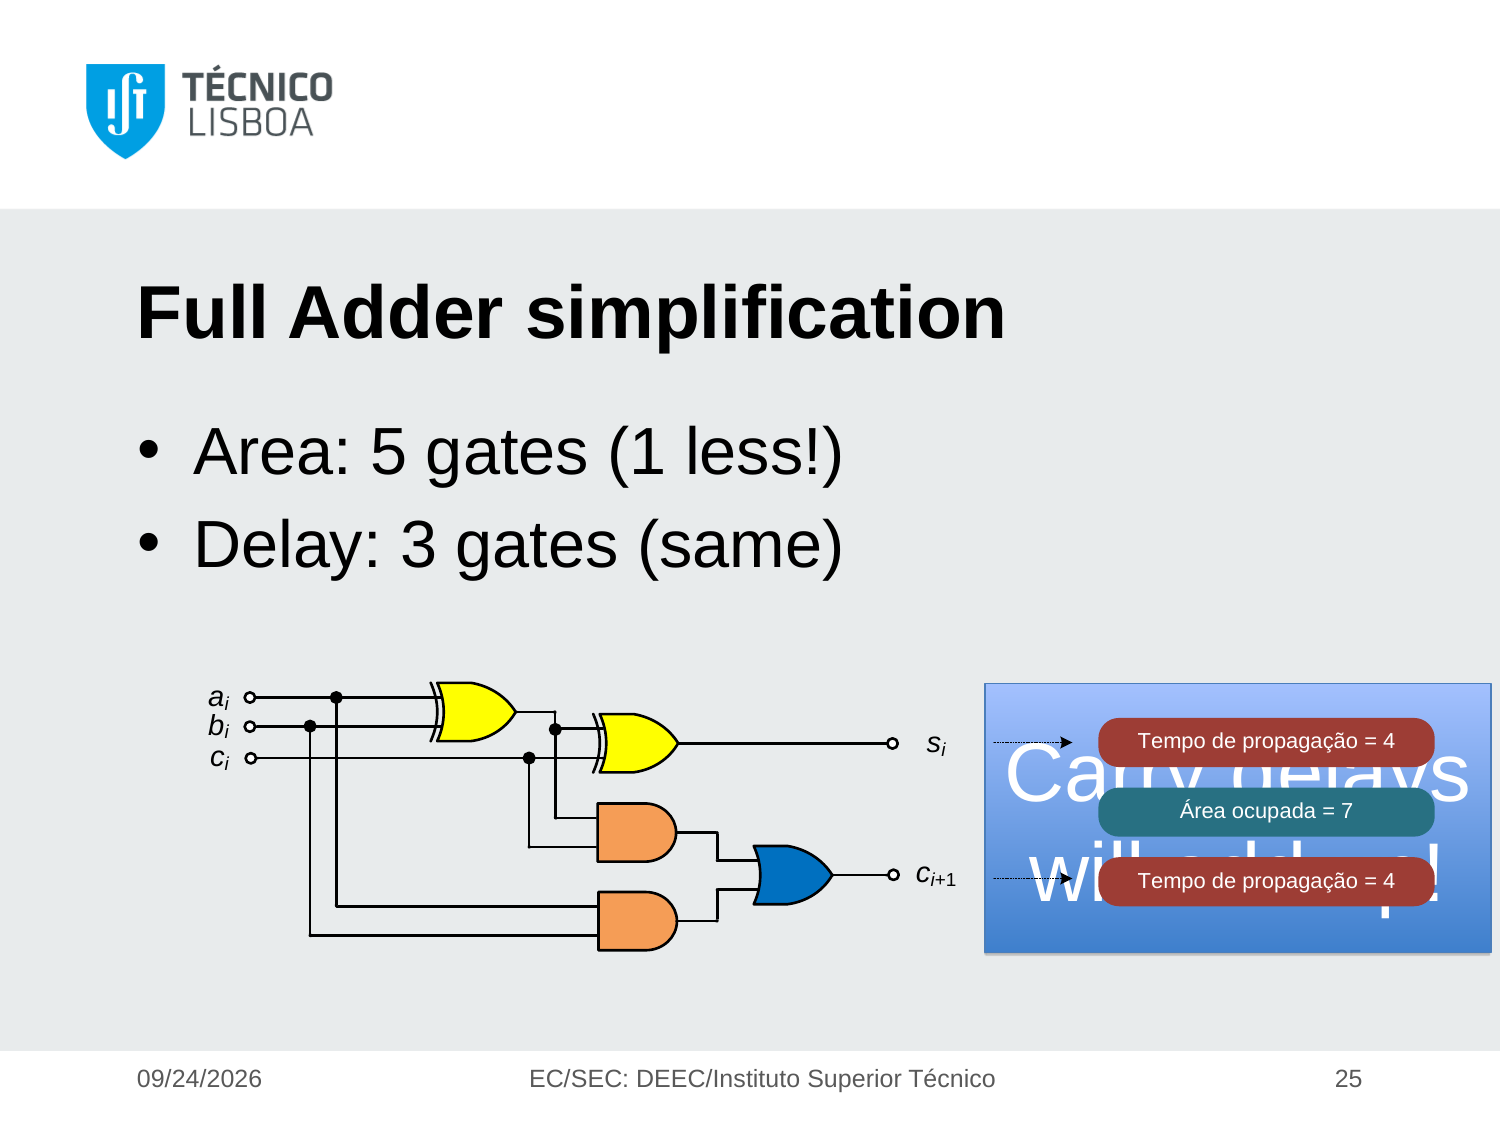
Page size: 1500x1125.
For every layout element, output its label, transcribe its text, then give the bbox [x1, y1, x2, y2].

list Area: 5 gates (1 less!) Delay: 3 gates (same) [121, 400, 1378, 1005]
footer EC/SEC: DEEC/Instituto Superior Técnico [512, 1052, 1021, 1103]
chart [197, 675, 1500, 966]
slide_number <number> [1077, 1052, 1378, 1103]
slide_number 10/08/2018 [121, 1052, 425, 1103]
title Full Adder simplification [121, 237, 1378, 381]
picture [0, 0, 1500, 1125]
